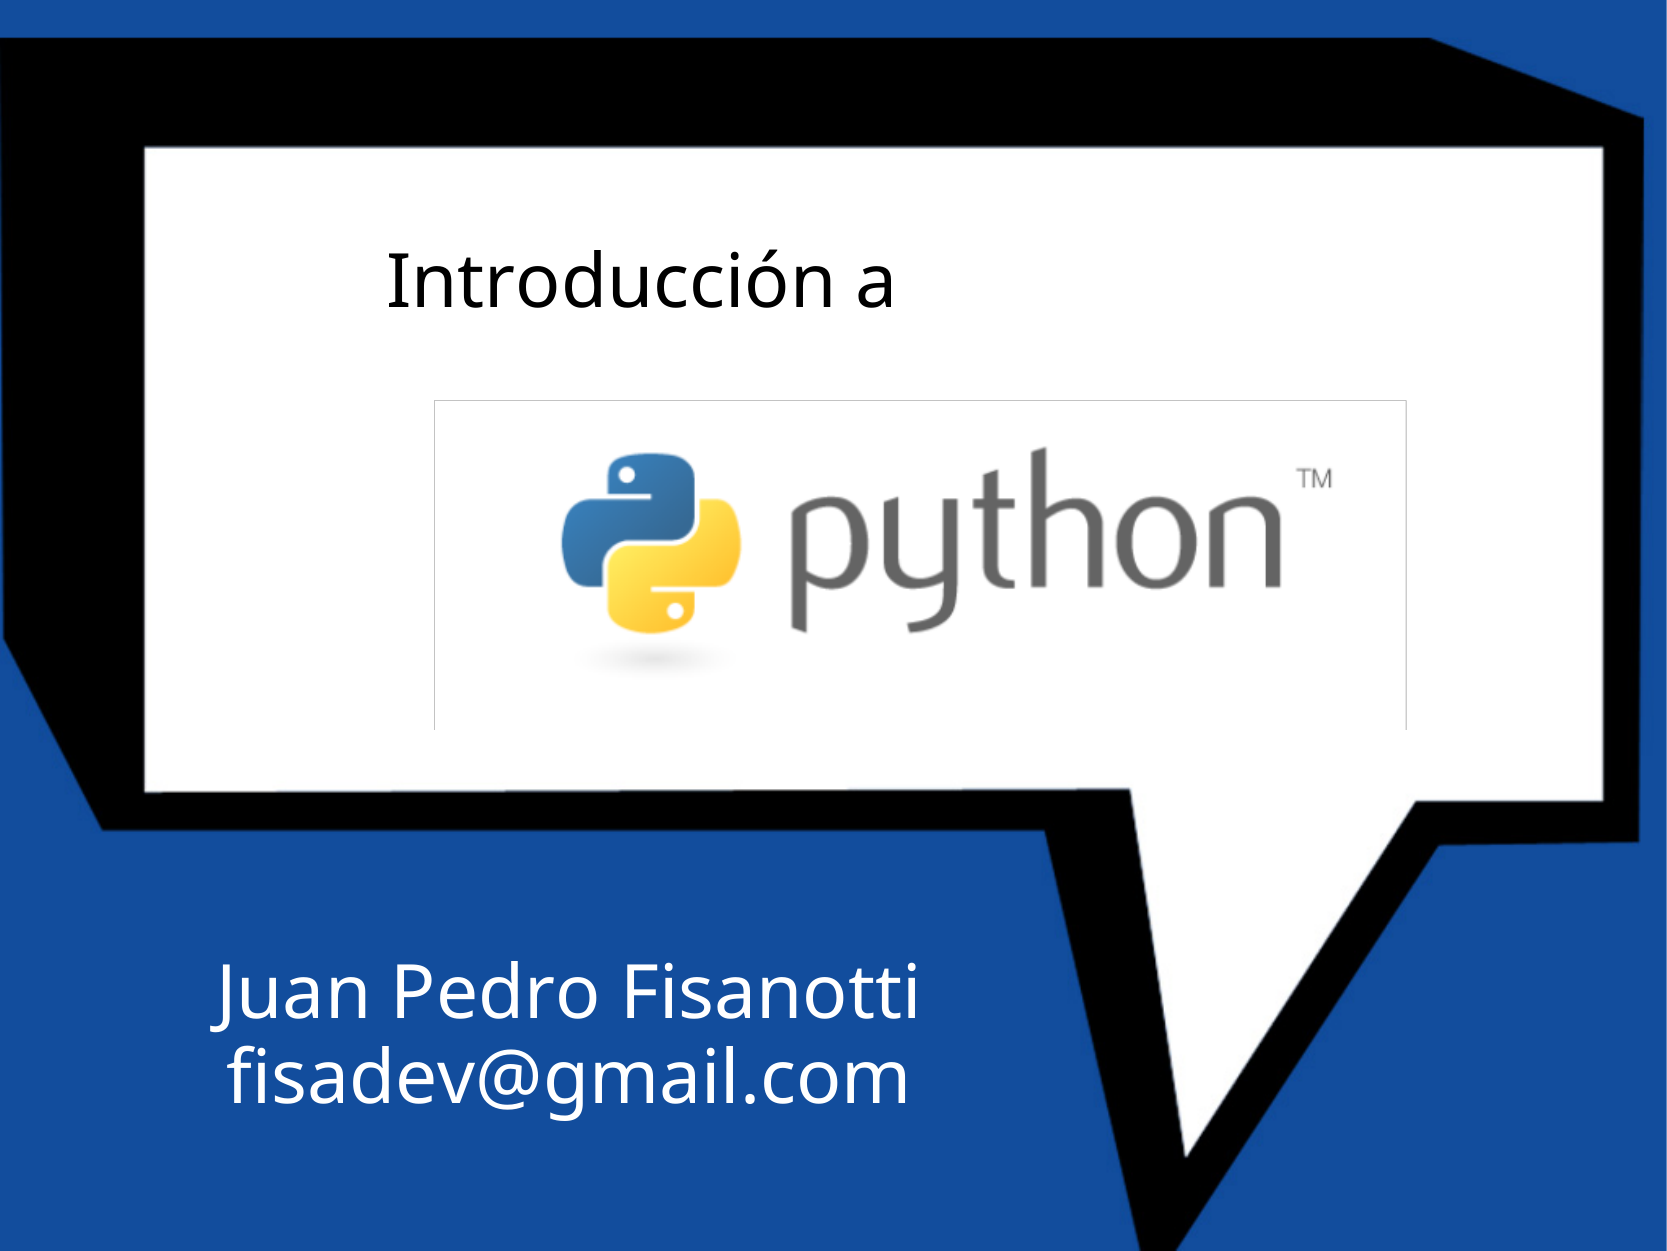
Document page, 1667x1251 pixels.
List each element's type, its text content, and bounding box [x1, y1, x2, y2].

text_box Introducción a [0, 238, 1411, 325]
title Juan Pedro Fisanotti fisadev@gmail.com [92, 837, 1046, 1234]
picture [0, 0, 1667, 1251]
